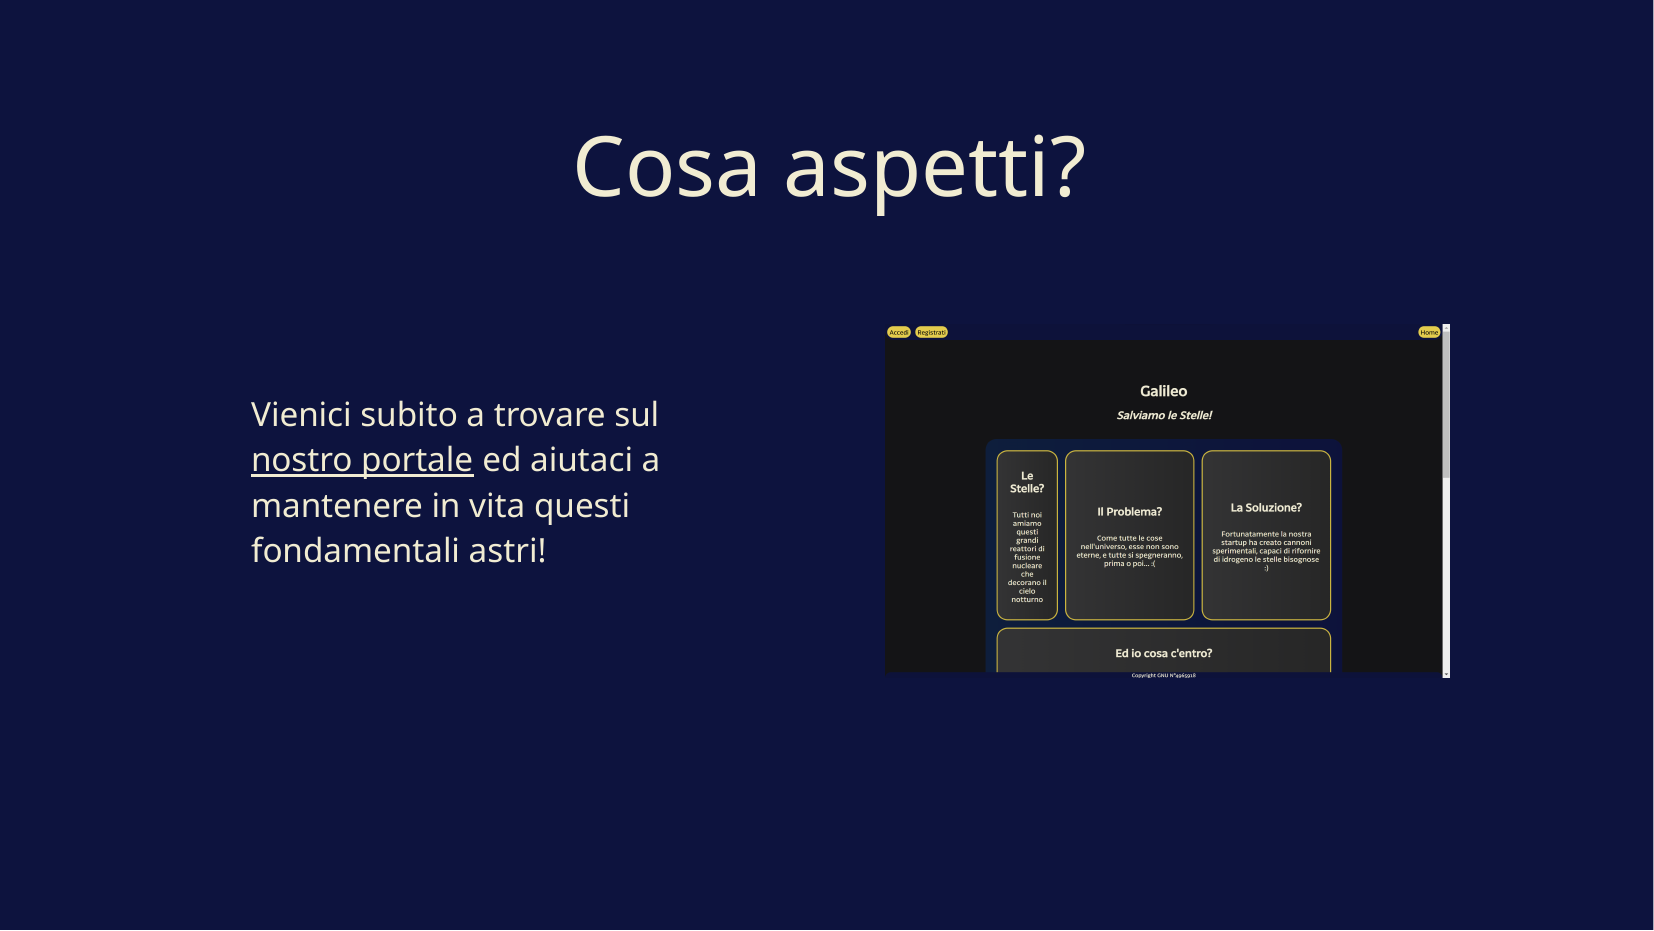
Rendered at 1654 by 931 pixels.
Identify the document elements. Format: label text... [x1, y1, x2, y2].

text_box Vienici subito a trovare sul nostro portale ed aiutaci a mantenere in vita questi fondamentali astri! [236, 383, 768, 768]
title Cosa aspetti? [383, 0, 1300, 382]
picture [885, 324, 1450, 678]
